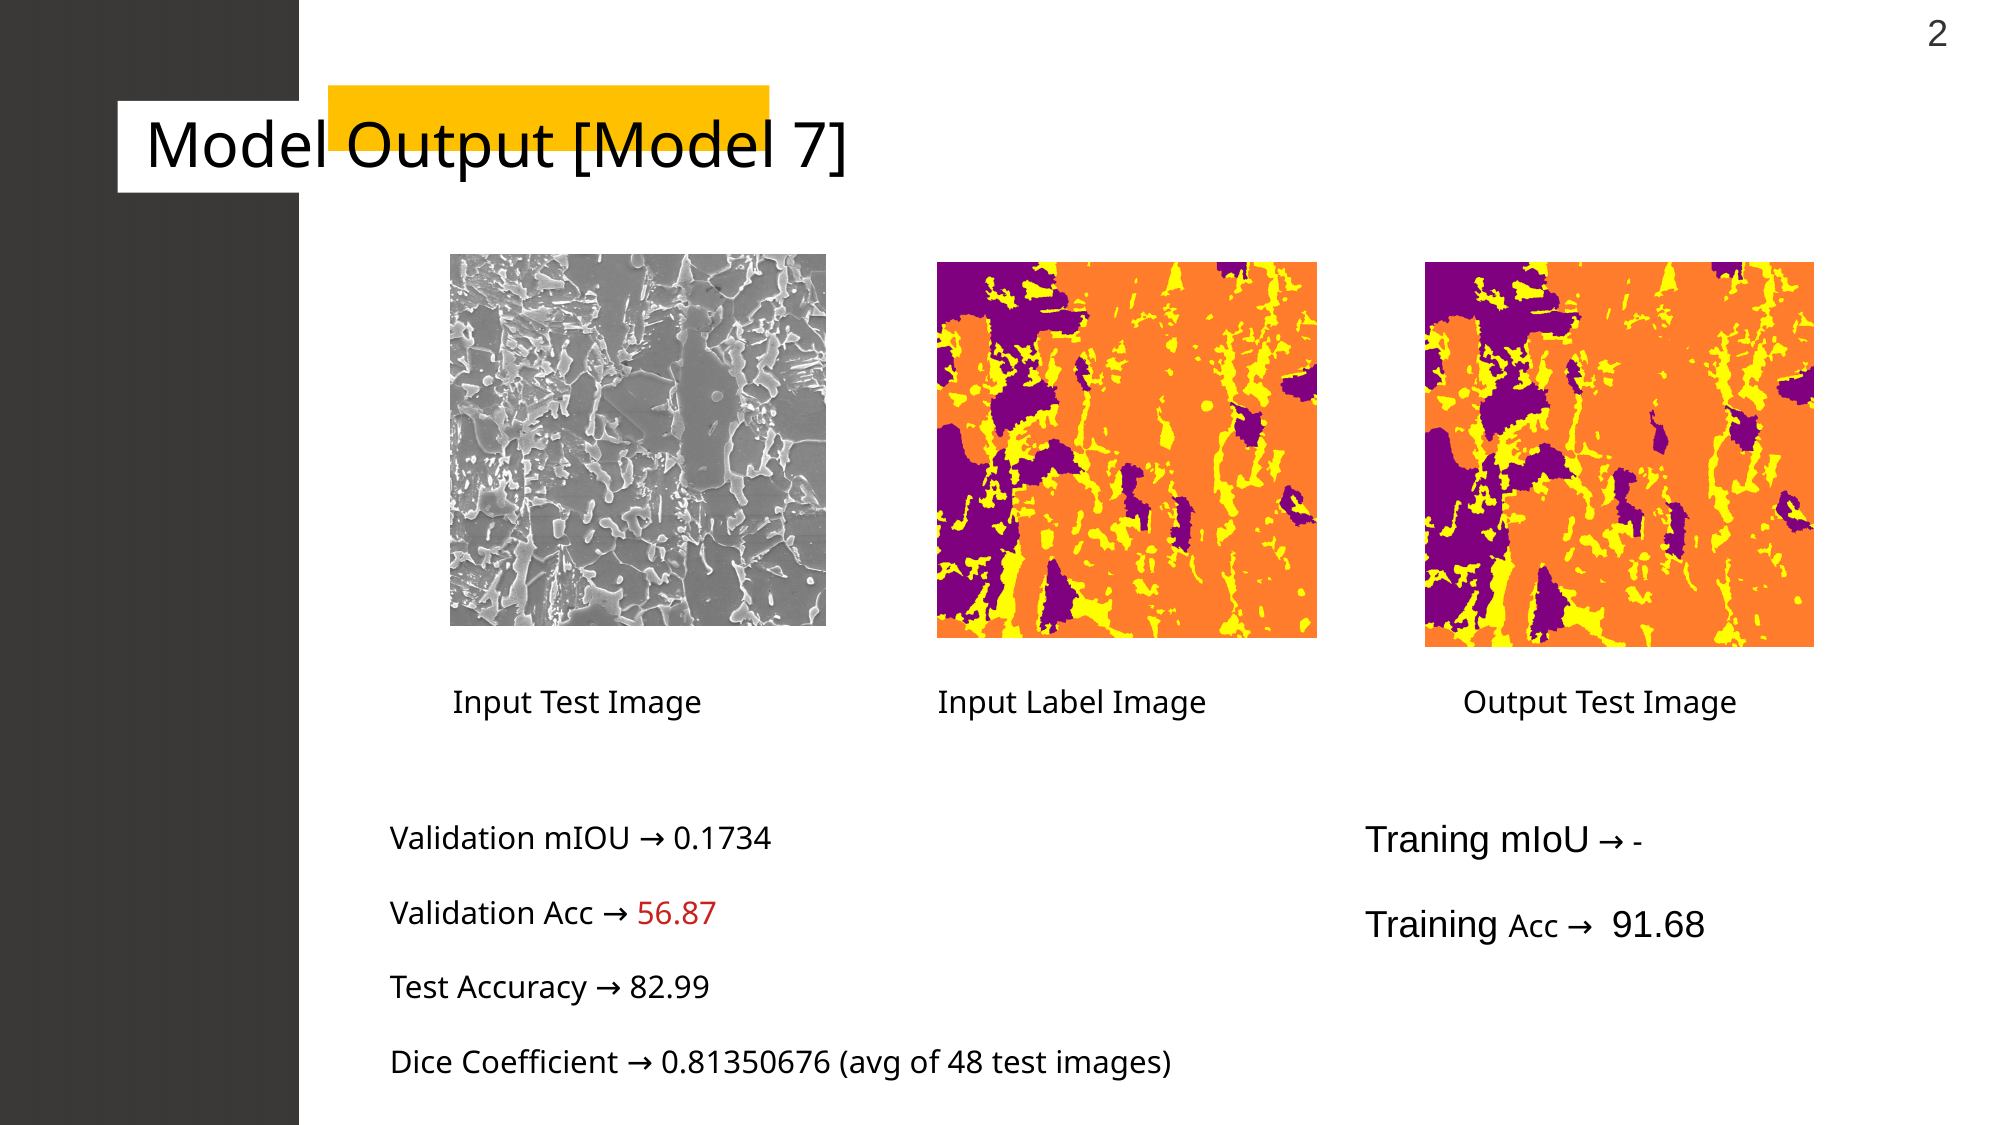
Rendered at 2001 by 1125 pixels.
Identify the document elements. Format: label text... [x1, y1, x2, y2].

picture [1425, 262, 1814, 647]
text_box Traning mIoU → - Training Acc → 91.68 [1350, 810, 2000, 952]
text_box Input Test Image [438, 674, 753, 728]
picture [450, 254, 826, 626]
text_box [328, 85, 770, 97]
text_box Output Test Image [1448, 674, 1801, 728]
text_box [117, 100, 329, 193]
text_box Model Output [Model 7] [130, 97, 865, 188]
picture [937, 262, 1317, 638]
text_box Validation mIOU → 0.1734 Validation Acc → 56.87 Test Accuracy → 82.99 Dice Coefficient → 0.81350676 (avg of 48 test images) [375, 810, 1951, 1088]
picture [0, 0, 299, 1125]
text_box Input Label Image [923, 674, 1276, 728]
text_box <number> [1912, 4, 2000, 76]
